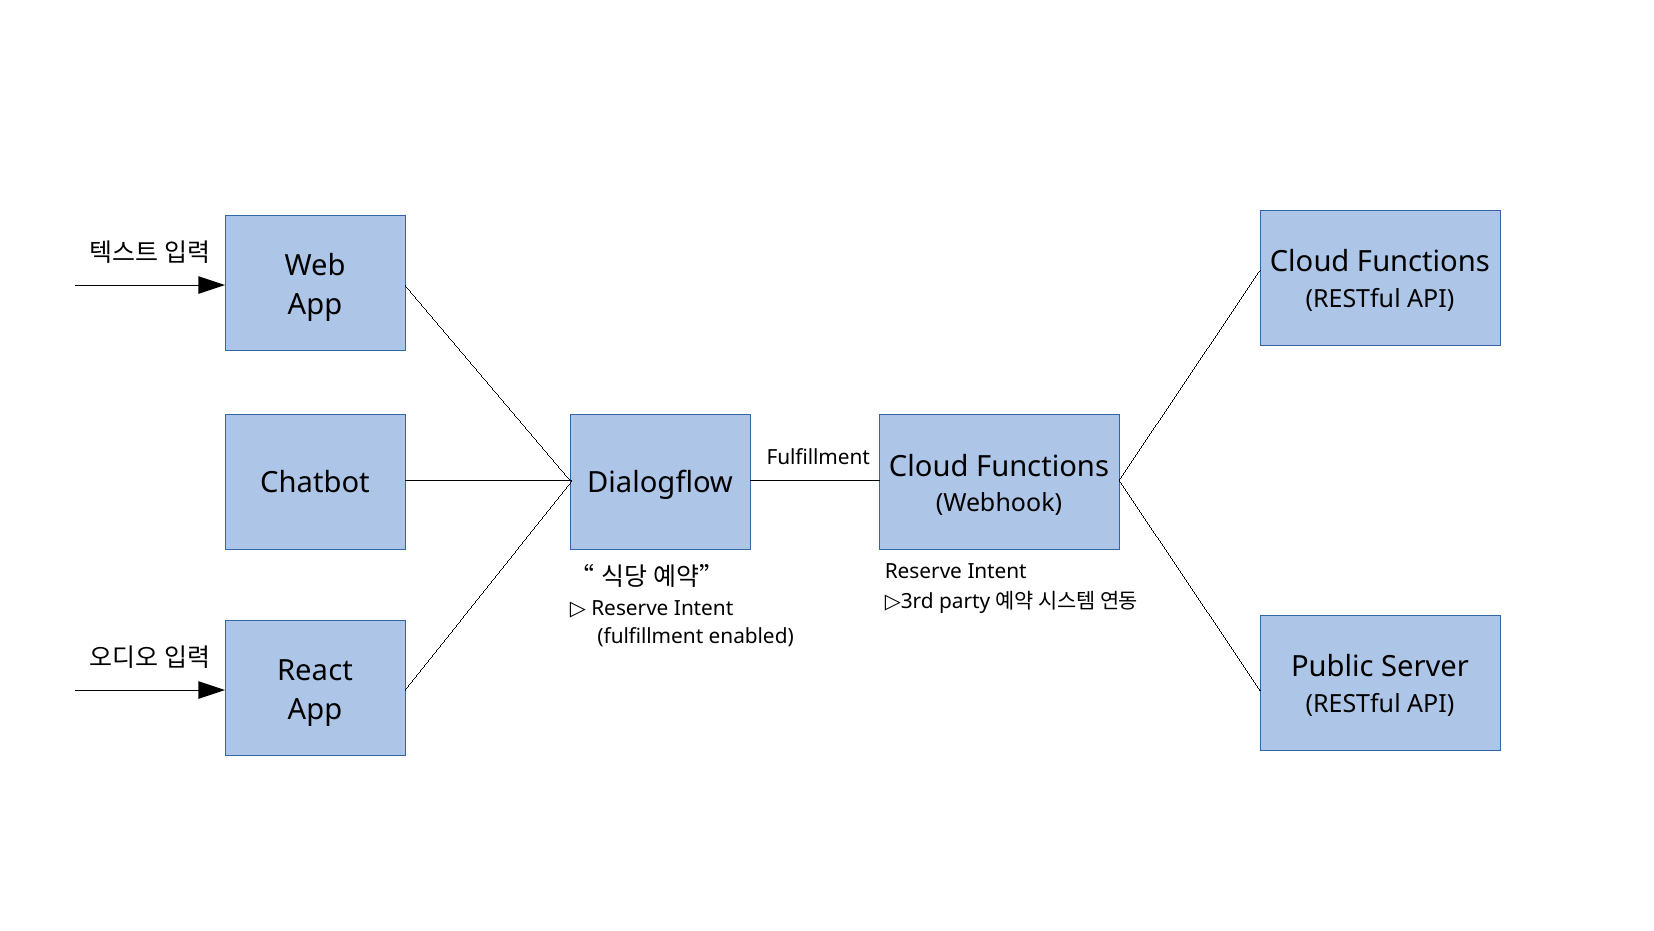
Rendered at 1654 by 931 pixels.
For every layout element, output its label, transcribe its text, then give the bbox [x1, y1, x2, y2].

text_box “식당 예약” ▷ Reserve Intent (fulfillment enabled) [555, 549, 798, 661]
text_box Web App [225, 215, 406, 351]
text_box Cloud Functions (RESTful API) [1260, 210, 1501, 346]
text_box Dialogflow [570, 414, 751, 549]
text_box Fulfillment [751, 435, 883, 480]
text_box Cloud Functions (Webhook) [879, 414, 1120, 549]
text_box React App [225, 620, 406, 756]
text_box Public Server (RESTful API) [1260, 615, 1501, 751]
text_box Reserve Intent ▷3rd party예약 시스템 연동 [870, 549, 1153, 624]
text_box Chatbot [225, 414, 406, 550]
